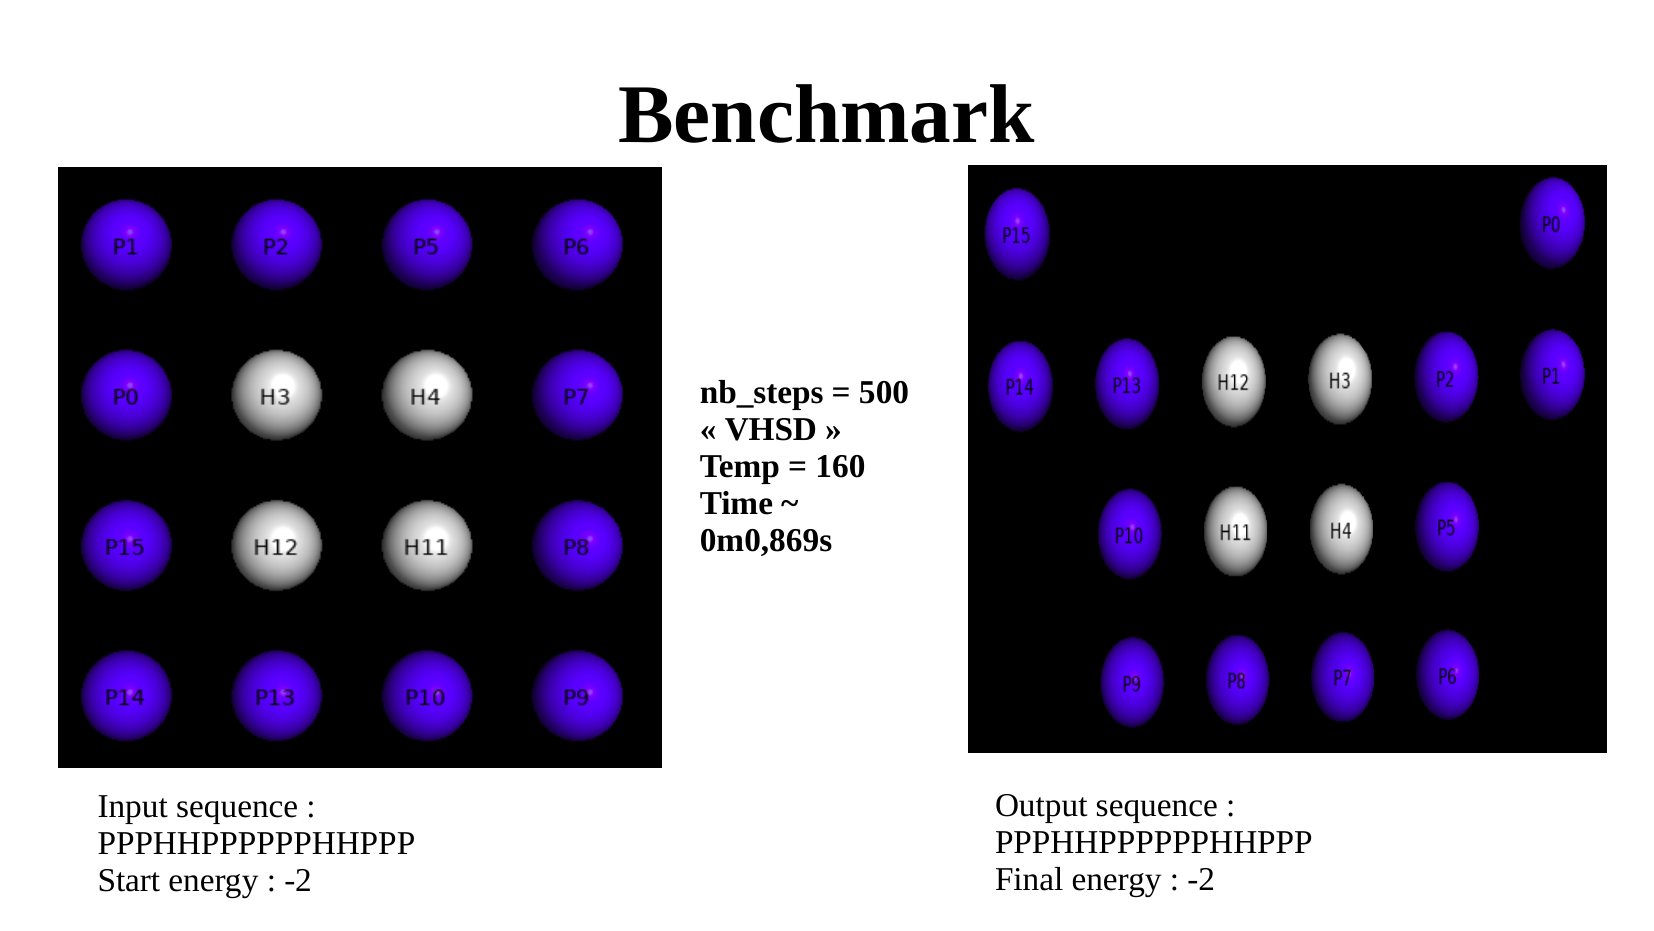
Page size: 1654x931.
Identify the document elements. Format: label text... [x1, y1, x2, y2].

picture [968, 165, 1607, 753]
text_box nb_steps = 500 « VHSD » Temp = 160 Time ~ 0m0,869s [685, 366, 945, 530]
text_box Output sequence : PPPHHPPPPPPHHPPP Final energy : -2 [980, 779, 1512, 886]
text_box Input sequence : PPPHHPPPPPPHHPPP Start energy : -2 [82, 780, 615, 886]
picture [58, 167, 662, 768]
title Benchmark [82, 37, 1571, 193]
